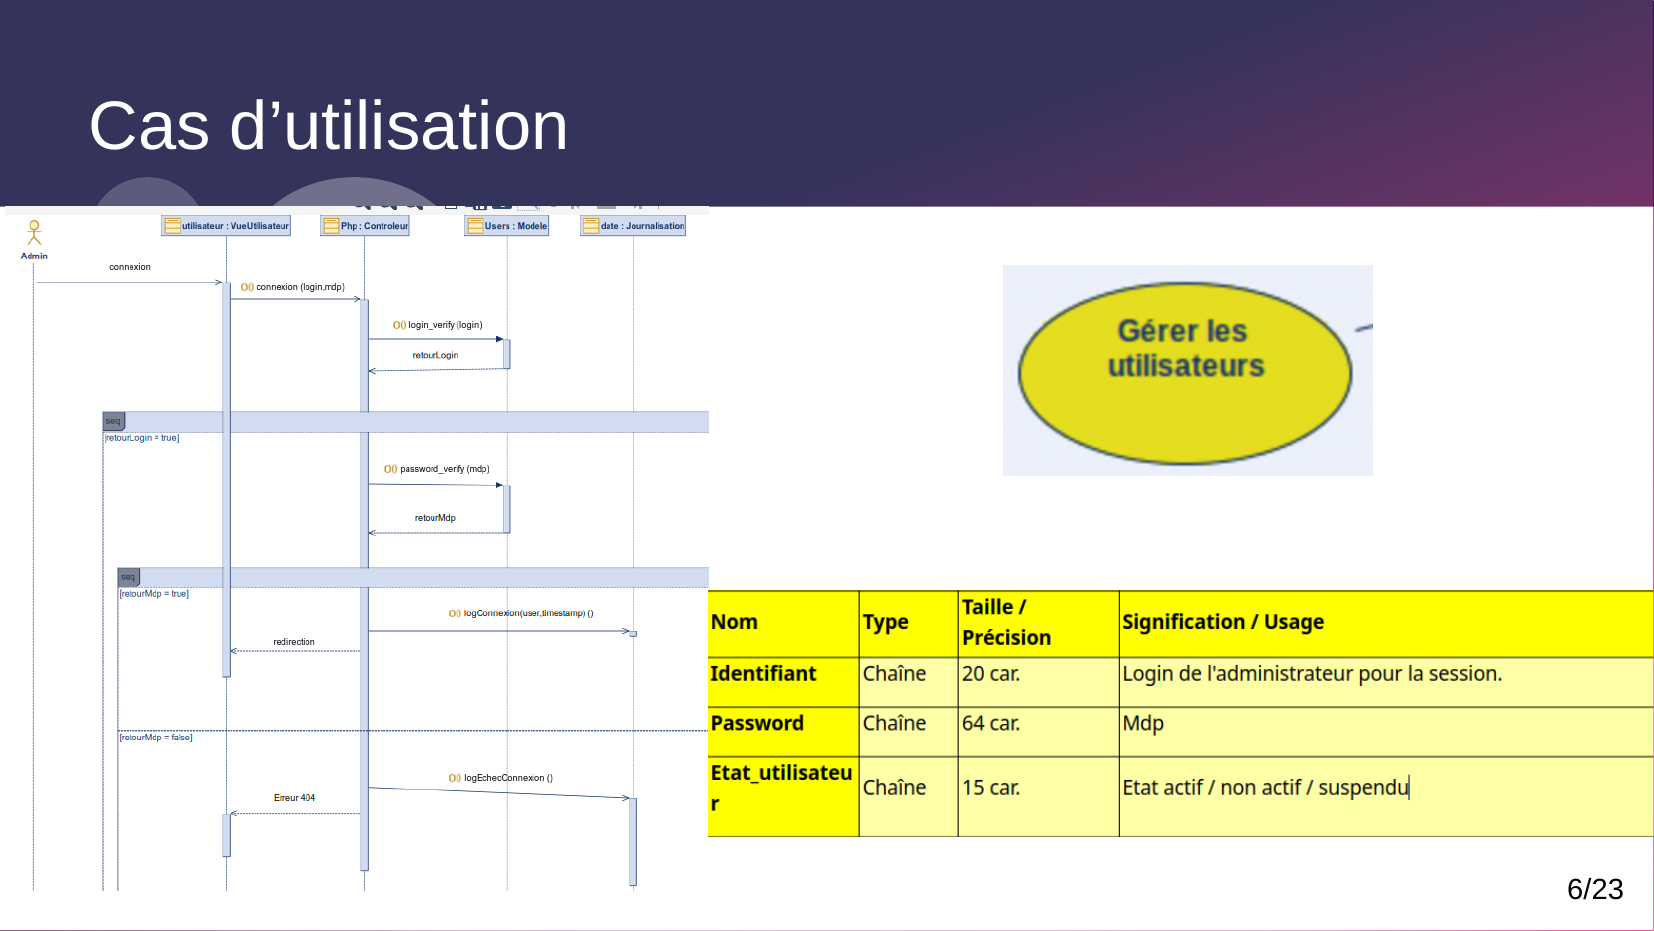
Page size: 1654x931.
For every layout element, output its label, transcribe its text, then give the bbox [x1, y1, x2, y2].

title Cas d’utilisation [88, 44, 1565, 207]
picture [1003, 265, 1373, 477]
picture [5, 206, 1654, 891]
